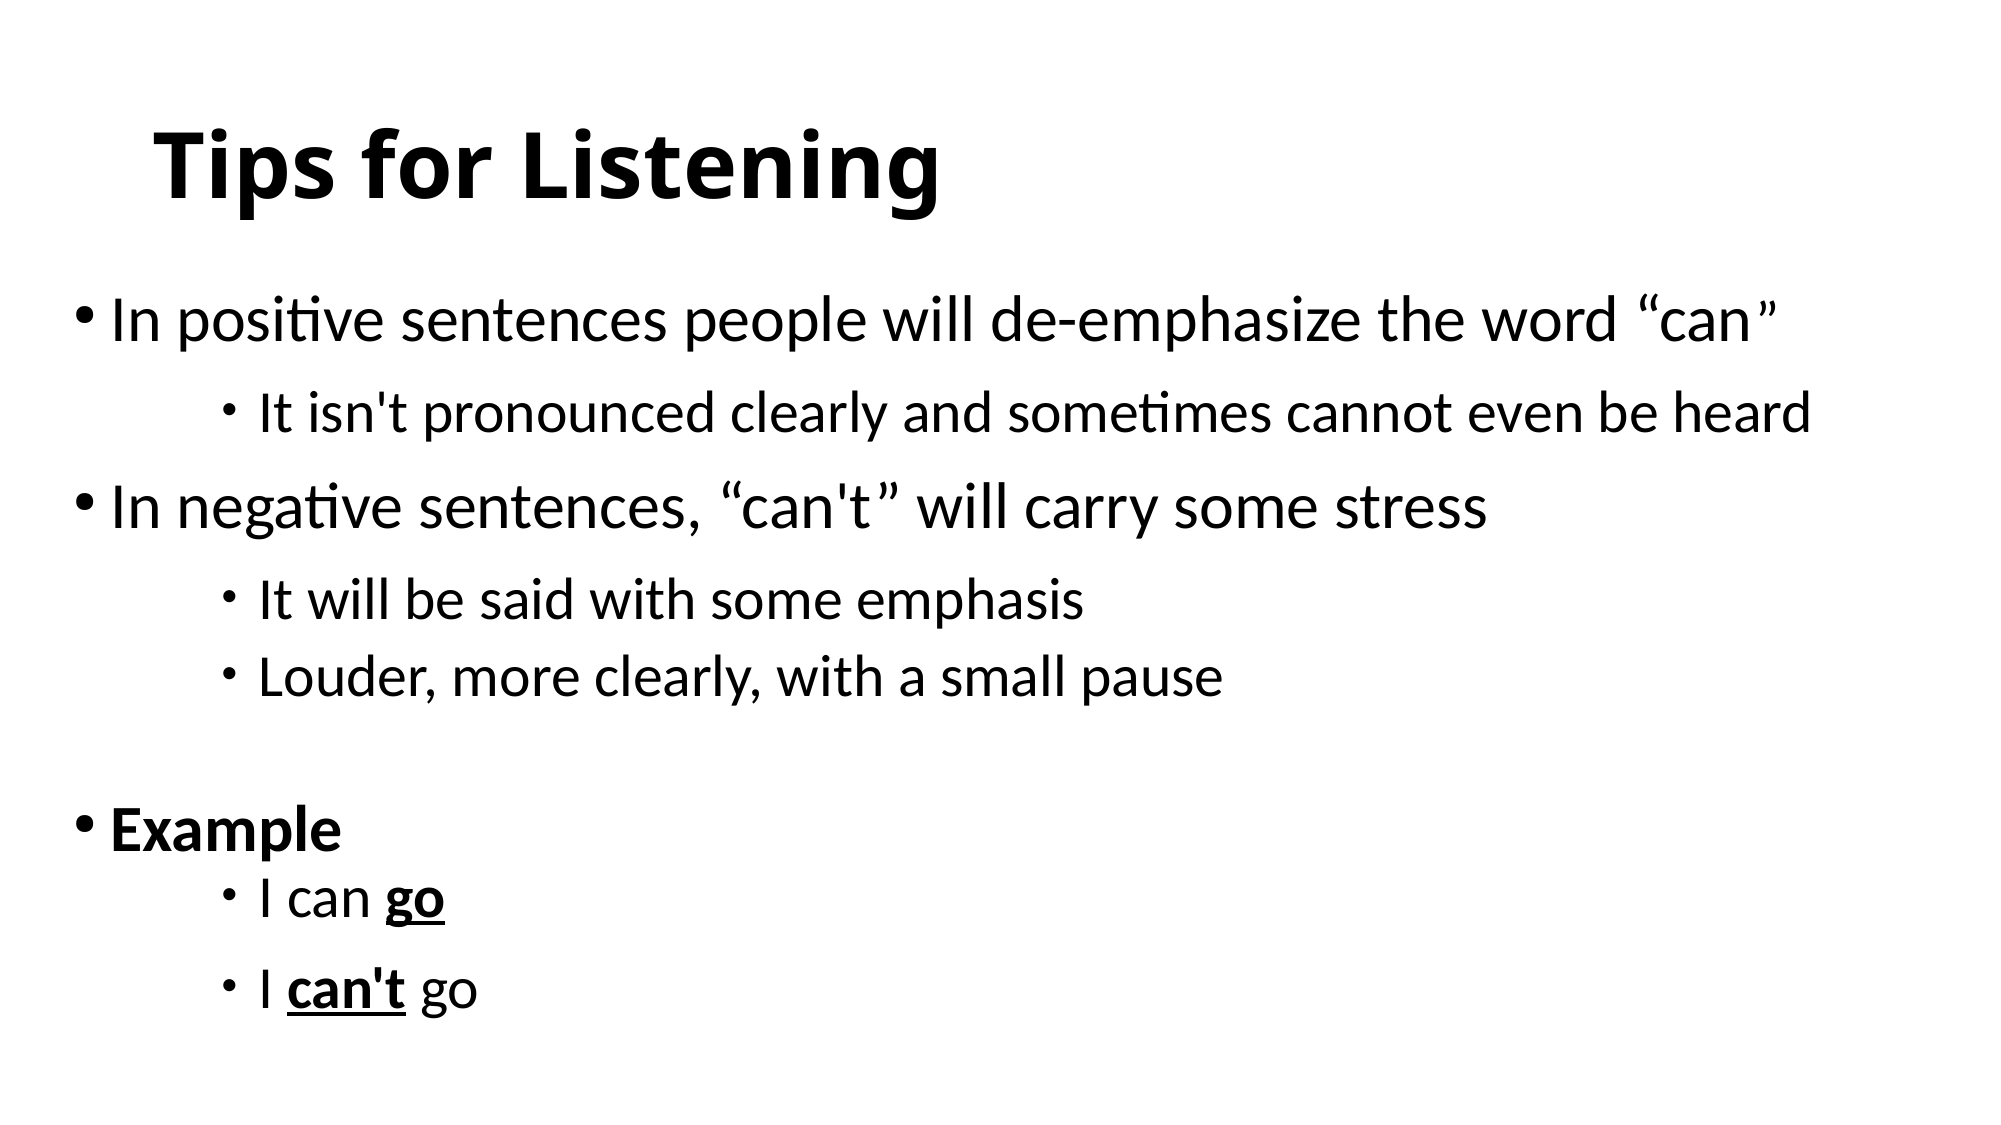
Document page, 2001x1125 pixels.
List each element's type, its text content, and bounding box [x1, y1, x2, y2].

list In positive sentences people will de-emphasize the word “can” It isn't pronounced clearly and sometimes cannot even be heard In negative sentences, “can't” will carry some stress It will be said with some emphasis Louder, more clearly, with a small pause Example I can go I can't go [58, 277, 1839, 1087]
title Tips for Listening [137, 59, 1863, 278]
